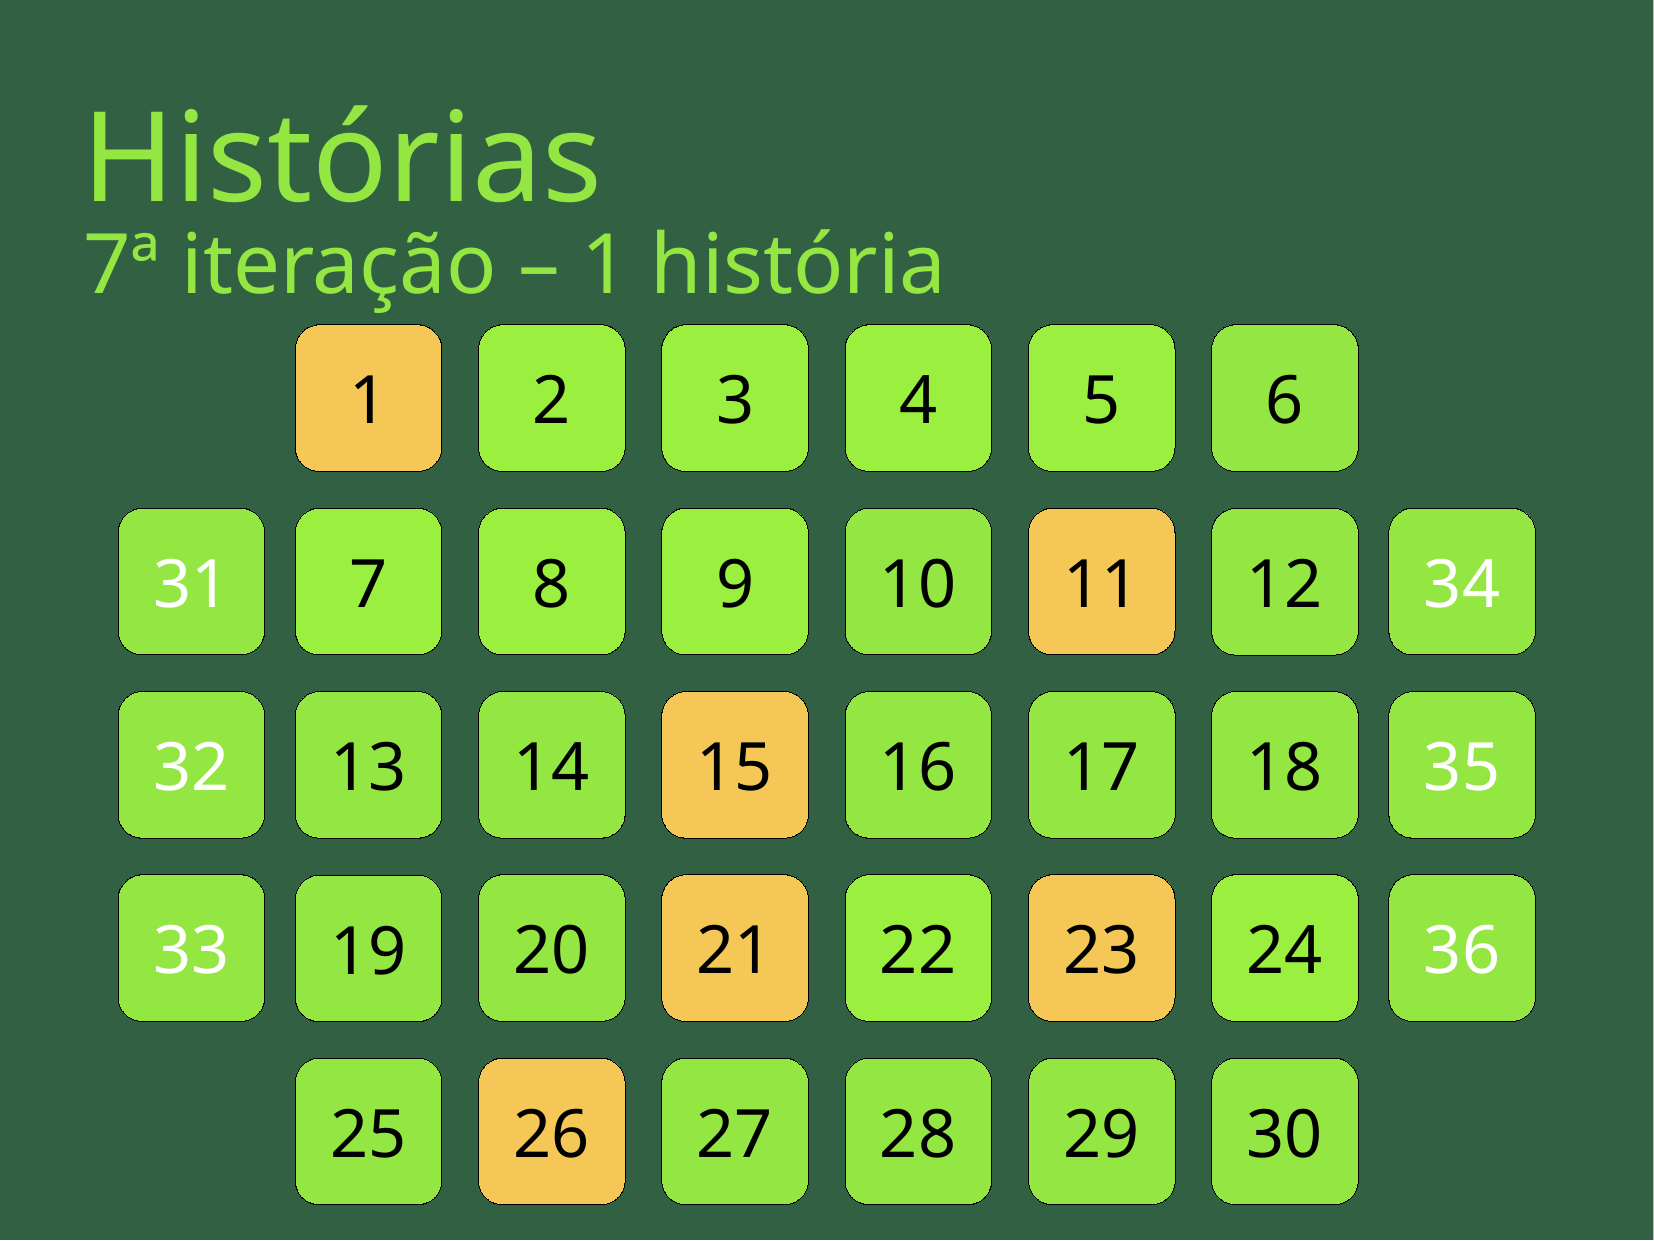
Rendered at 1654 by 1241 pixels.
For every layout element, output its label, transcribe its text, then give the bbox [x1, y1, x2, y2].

text_box 18 [1211, 691, 1359, 839]
text_box 28 [845, 1058, 992, 1205]
text_box 6 [1211, 324, 1359, 472]
title Histórias [82, 49, 1571, 257]
text_box 4 [845, 324, 992, 472]
text_box 1 [295, 324, 442, 472]
text_box 7 [295, 508, 442, 655]
text_box 29 [1028, 1058, 1176, 1205]
text_box 17 [1028, 691, 1176, 839]
text_box 22 [845, 874, 992, 1022]
text_box 27 [661, 1058, 809, 1205]
text_box 13 [295, 691, 442, 839]
text_box 26 [478, 1058, 626, 1205]
text_box 9 [661, 508, 809, 655]
text_box 16 [845, 691, 992, 839]
text_box 21 [661, 874, 809, 1022]
text_box 20 [478, 874, 626, 1022]
text_box 36 [1388, 874, 1536, 1022]
text_box 15 [661, 691, 809, 839]
text_box 33 [118, 874, 265, 1022]
text_box 31 [118, 508, 265, 655]
text_box 25 [295, 1058, 442, 1205]
text_box 8 [478, 508, 626, 655]
text_box 19 [295, 875, 442, 1022]
text_box 23 [1028, 874, 1176, 1022]
text_box 14 [478, 691, 626, 839]
text_box 12 [1211, 508, 1359, 656]
text_box 11 [1028, 508, 1176, 655]
title 7ª iteração – 1 história [83, 183, 1572, 340]
text_box 3 [661, 324, 809, 472]
text_box 34 [1388, 508, 1536, 655]
text_box 2 [478, 324, 626, 472]
text_box 32 [118, 691, 265, 839]
text_box 35 [1388, 691, 1536, 839]
text_box 24 [1211, 874, 1359, 1022]
text_box 10 [845, 508, 992, 655]
text_box 30 [1211, 1058, 1359, 1205]
text_box 5 [1028, 324, 1176, 472]
